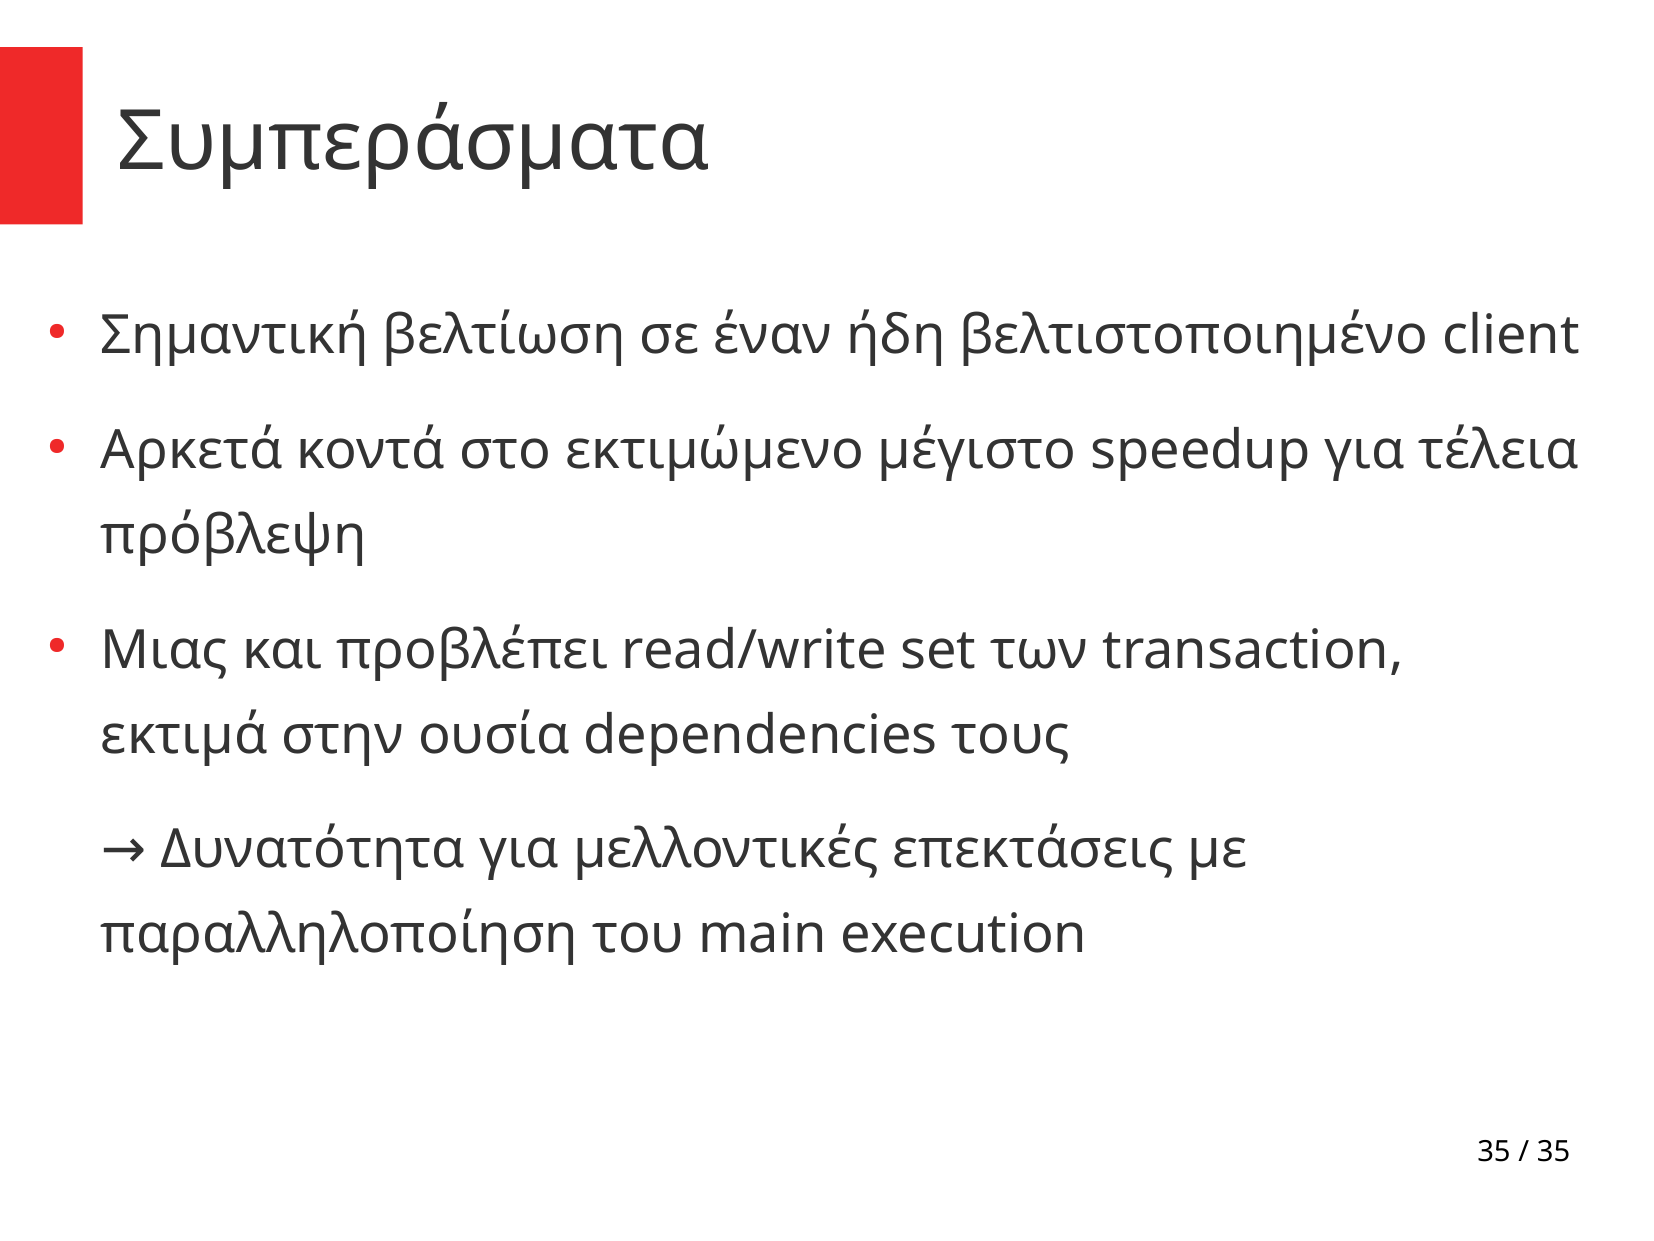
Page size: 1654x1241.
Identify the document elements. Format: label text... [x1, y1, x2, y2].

list Σημαντική βελτίωση σε έναν ήδη βελτιστοποιημένο client Αρκετά κοντά στο εκτιμώμενο μέγιστο speedup για τέλεια πρόβλεψη Μιας και προβλέπει read/write set των transaction, εκτιμά στην ουσία dependencies τους → Δυνατότητα για μελλοντικές επεκτάσεις με παραλληλοποίηση του main execution [29, 285, 1620, 1111]
title Συμπεράσματα [117, 33, 1571, 241]
